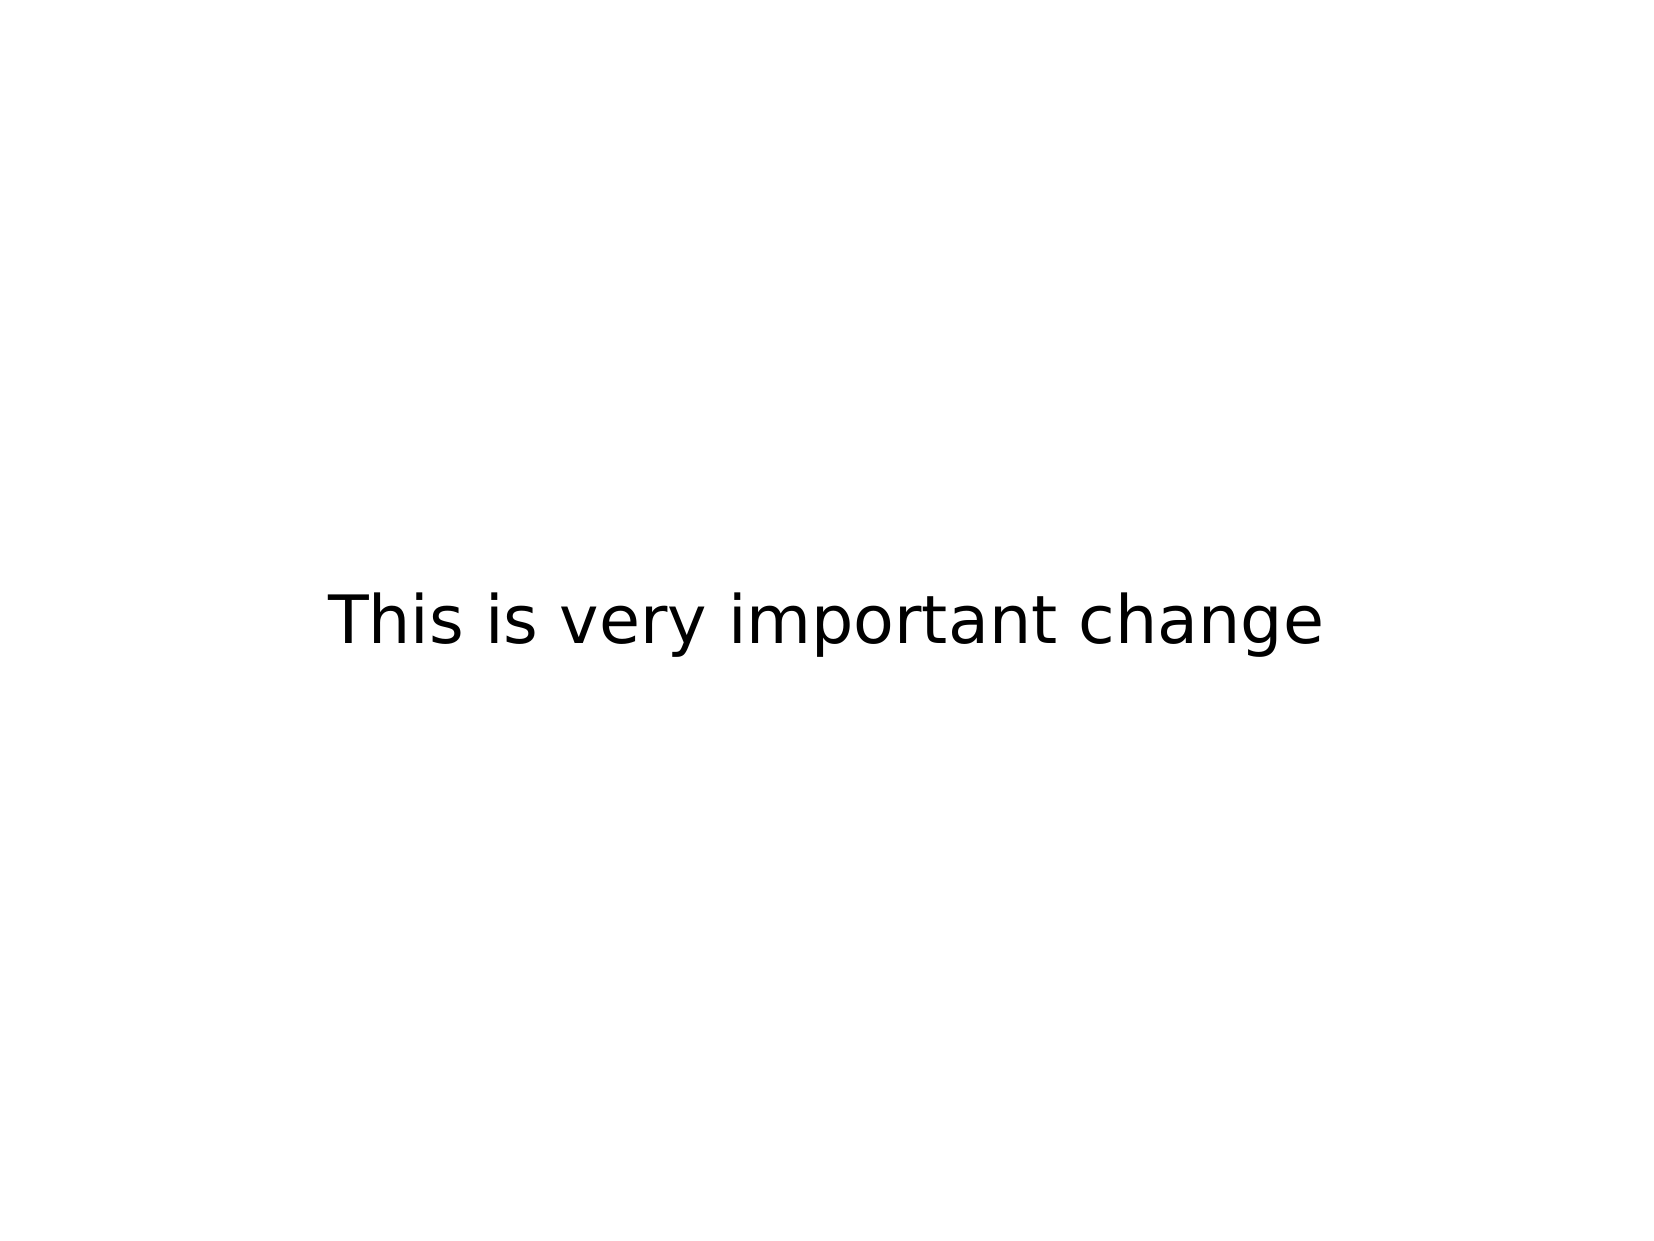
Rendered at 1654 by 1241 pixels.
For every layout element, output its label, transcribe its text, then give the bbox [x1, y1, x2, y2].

text_box This is very important change [313, 573, 1341, 667]
